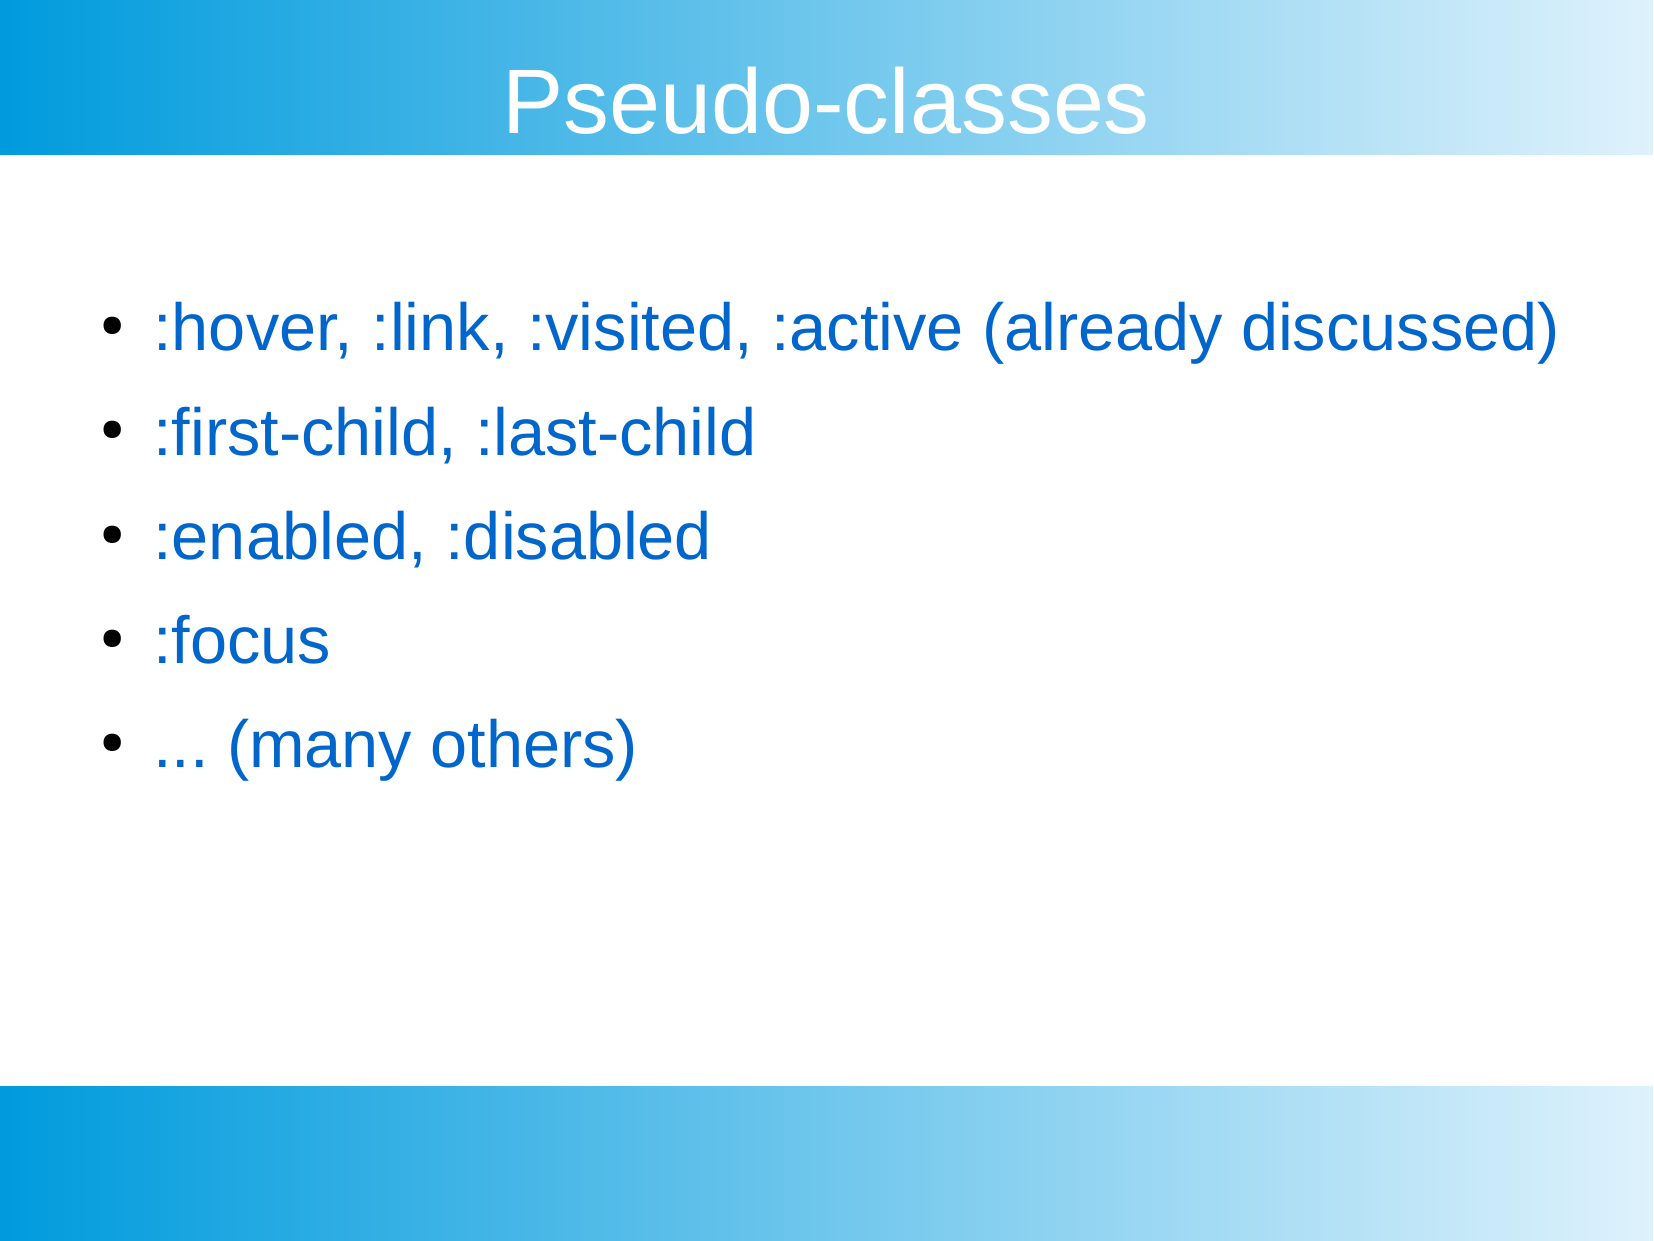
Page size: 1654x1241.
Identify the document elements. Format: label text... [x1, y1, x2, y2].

title Pseudo-classes [82, 49, 1571, 155]
list :hover, :link, :visited, :active (already discussed) :first-child, :last-child :enabled, :disabled :focus ... (many others) [82, 290, 1571, 1010]
